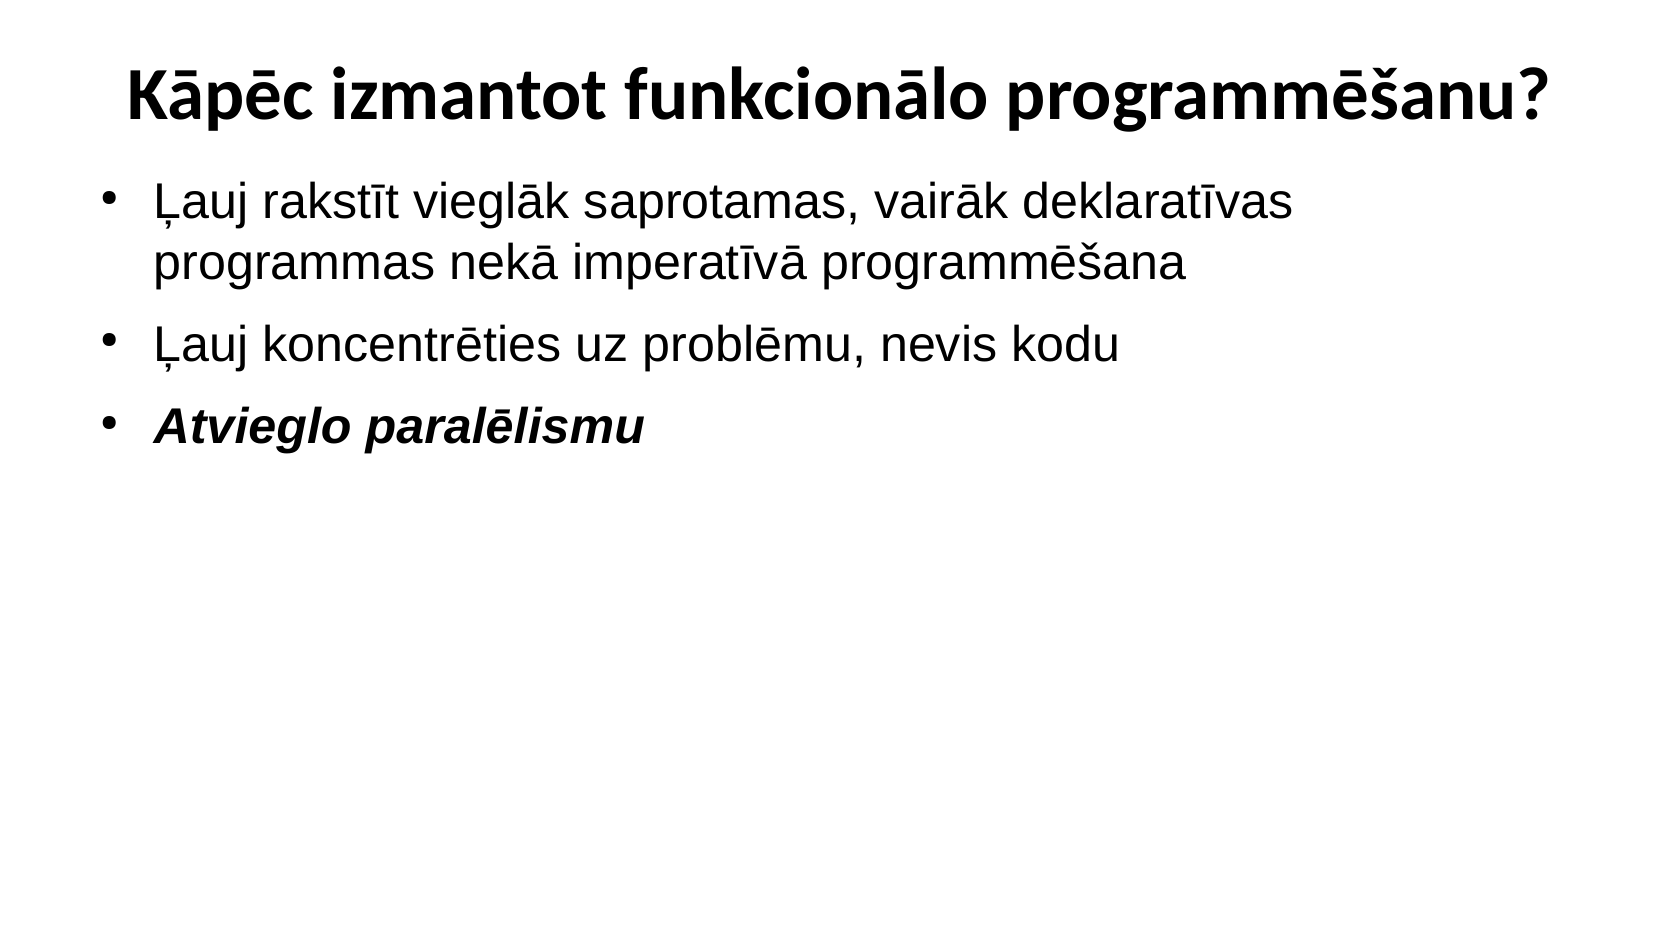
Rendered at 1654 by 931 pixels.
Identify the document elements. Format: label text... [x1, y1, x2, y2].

list Ļauj rakstīt vieglāk saprotamas, vairāk deklaratīvas programmas nekā imperatīvā programmēšana Ļauj koncentrēties uz problēmu, nevis kodu Atvieglo paralēlismu [82, 168, 1538, 889]
title Kāpēc izmantot funkcionālo programmēšanu? [82, 37, 1571, 147]
